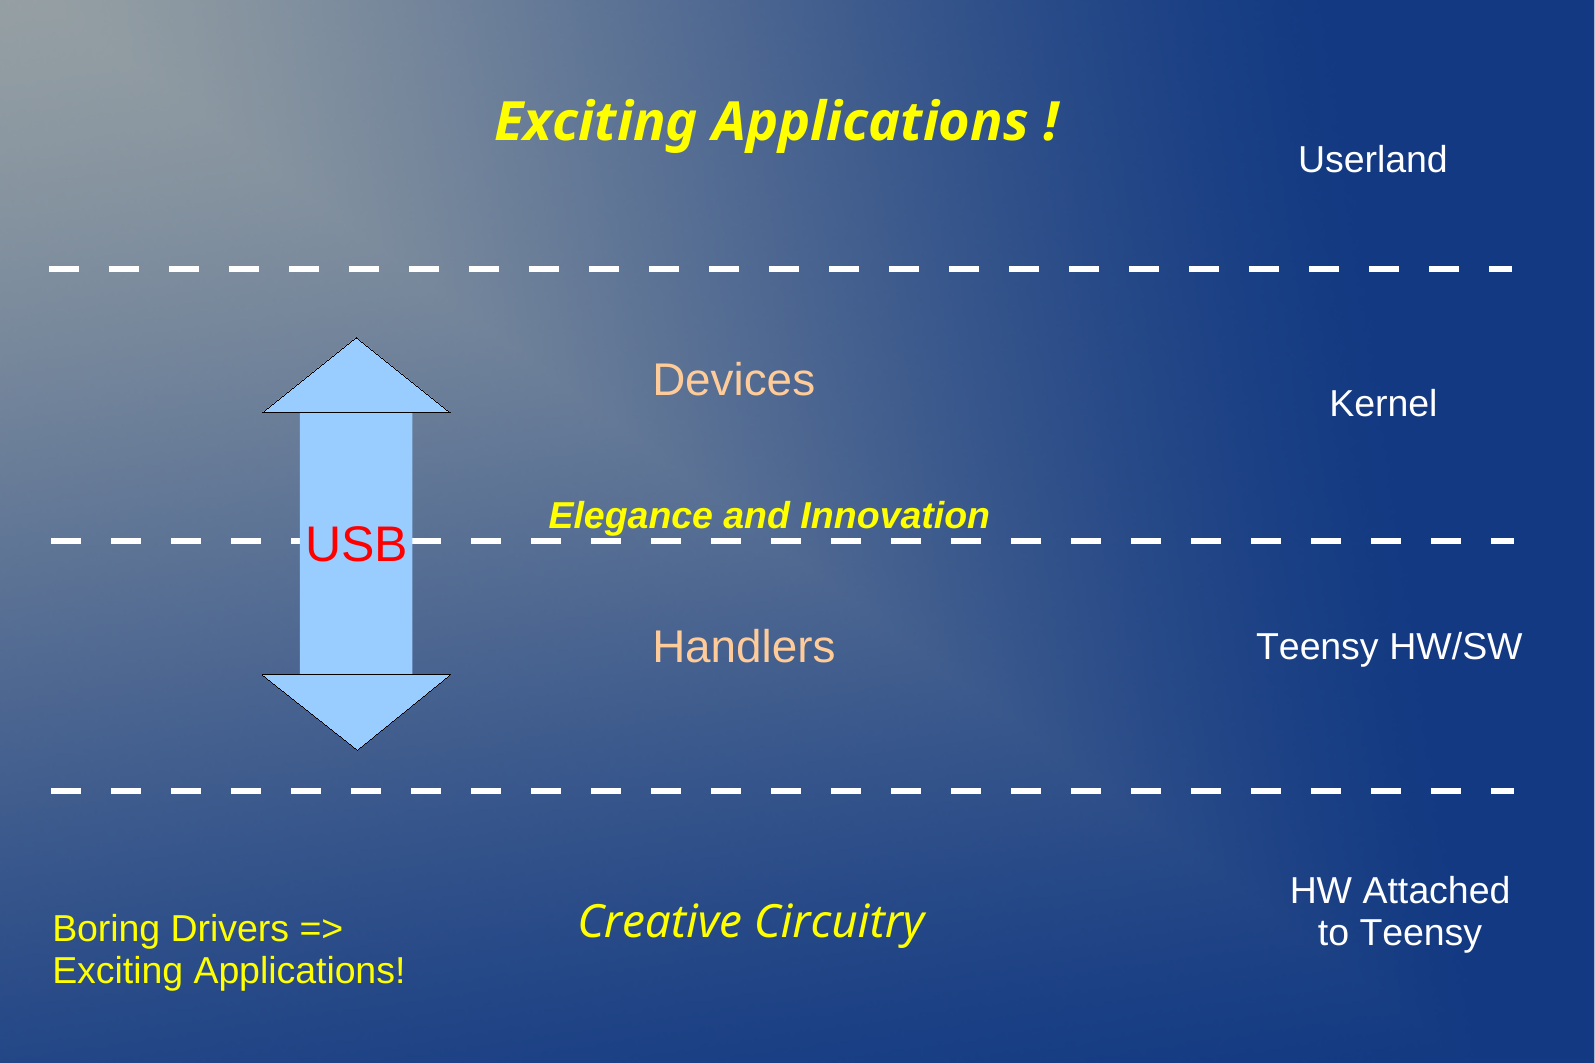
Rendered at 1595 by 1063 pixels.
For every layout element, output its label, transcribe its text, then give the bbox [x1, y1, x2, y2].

text_box Devices [637, 346, 901, 413]
picture [0, 0, 1595, 1063]
text_box Kernel [1314, 375, 1453, 432]
text_box Creative Circuitry [562, 880, 976, 976]
text_box USB [299, 413, 413, 674]
text_box Userland [1283, 130, 1463, 188]
text_box Exciting Applications ! [479, 75, 1088, 166]
text_box Elegance and Innovation [533, 487, 1006, 546]
text_box Handlers [637, 613, 855, 680]
text_box [262, 337, 451, 413]
text_box [262, 674, 451, 751]
text_box HW Attached to Teensy [1275, 862, 1538, 962]
text_box Boring Drivers => Exciting Applications! [37, 900, 451, 999]
text_box Teensy HW/SW [1241, 618, 1538, 676]
